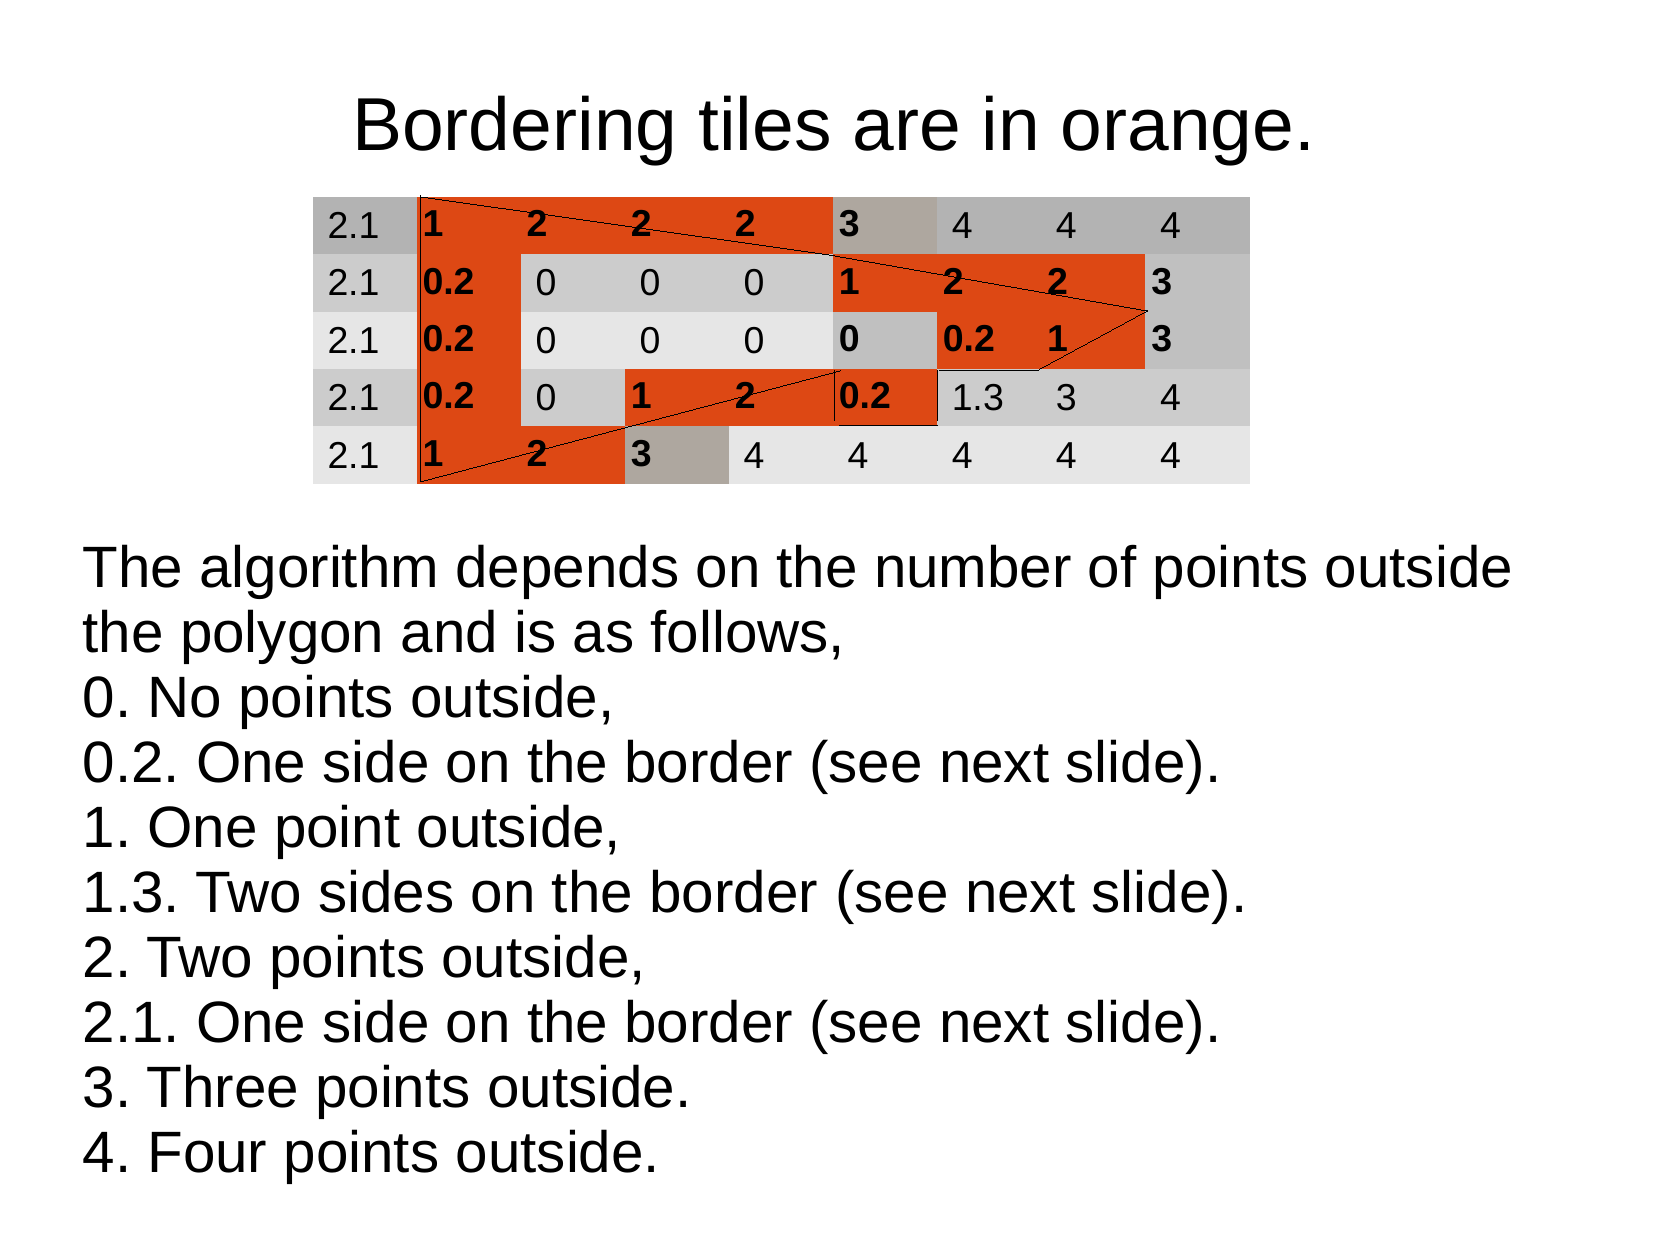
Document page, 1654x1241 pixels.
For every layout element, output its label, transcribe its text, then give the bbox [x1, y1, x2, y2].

table_cell 0.2 [421, 369, 521, 426]
table_header 3 [833, 197, 937, 254]
table_header 4 [937, 197, 1041, 254]
table_cell 0 [625, 312, 729, 369]
table_cell 2 [1041, 254, 1145, 312]
table_cell 2 [521, 426, 625, 484]
table_cell 0 [521, 312, 625, 369]
table_cell 1 [1041, 312, 1145, 369]
table_cell 0.2 [937, 312, 1041, 369]
table_cell 3 [625, 426, 729, 484]
table_header 2 [729, 197, 833, 254]
table_cell 4 [729, 426, 833, 484]
table_cell 0 [625, 254, 729, 312]
table_cell 4 [1041, 426, 1145, 484]
table_header 1 [421, 197, 521, 254]
subtitle The algorithm depends on the number of points outside the polygon and is as follows, 0. No points outside, 0.2. One side on the border (see next slide). 1. One point outside, 1.3. Two sides on the border (see next slide). 2. Two points outside, 2.1. One side on the border (see next slide). 3. Three points outside. 4. Four points outside. [82, 534, 1538, 1186]
table_cell 0.2 [421, 312, 521, 369]
table_header 2 [521, 197, 625, 254]
table_cell 4 [1145, 426, 1250, 484]
table_cell 3 [1145, 254, 1250, 312]
table_cell 3 [1145, 312, 1250, 369]
table_cell 4 [1145, 369, 1250, 426]
table_cell 0 [729, 312, 833, 369]
table_cell 0.2 [421, 254, 521, 312]
table_cell 0 [521, 254, 625, 312]
table_cell 2.1 [313, 254, 417, 312]
table_cell 4 [833, 426, 937, 484]
table_cell 0 [521, 369, 625, 426]
table_cell 0 [729, 254, 833, 312]
table_header 4 [1041, 197, 1145, 254]
table_cell 1 [417, 426, 521, 484]
table_cell 1.3 [937, 369, 1041, 426]
table_cell 4 [937, 426, 1041, 484]
table_cell 1 [625, 369, 729, 426]
table_header 4 [1145, 197, 1250, 254]
table_header 2.1 [313, 197, 417, 254]
table_cell 3 [1041, 369, 1145, 426]
table_cell 2 [729, 369, 833, 426]
table_cell 2.1 [313, 369, 417, 426]
table_cell 1 [833, 254, 937, 312]
table_cell 2 [937, 254, 1041, 312]
table_cell 2.1 [313, 312, 417, 369]
table_cell 0.2 [833, 369, 937, 426]
table_cell 0 [833, 312, 937, 369]
table_header 2 [625, 197, 729, 254]
title Bordering tiles are in orange. [90, 75, 1579, 174]
table_cell 2.1 [313, 426, 417, 484]
